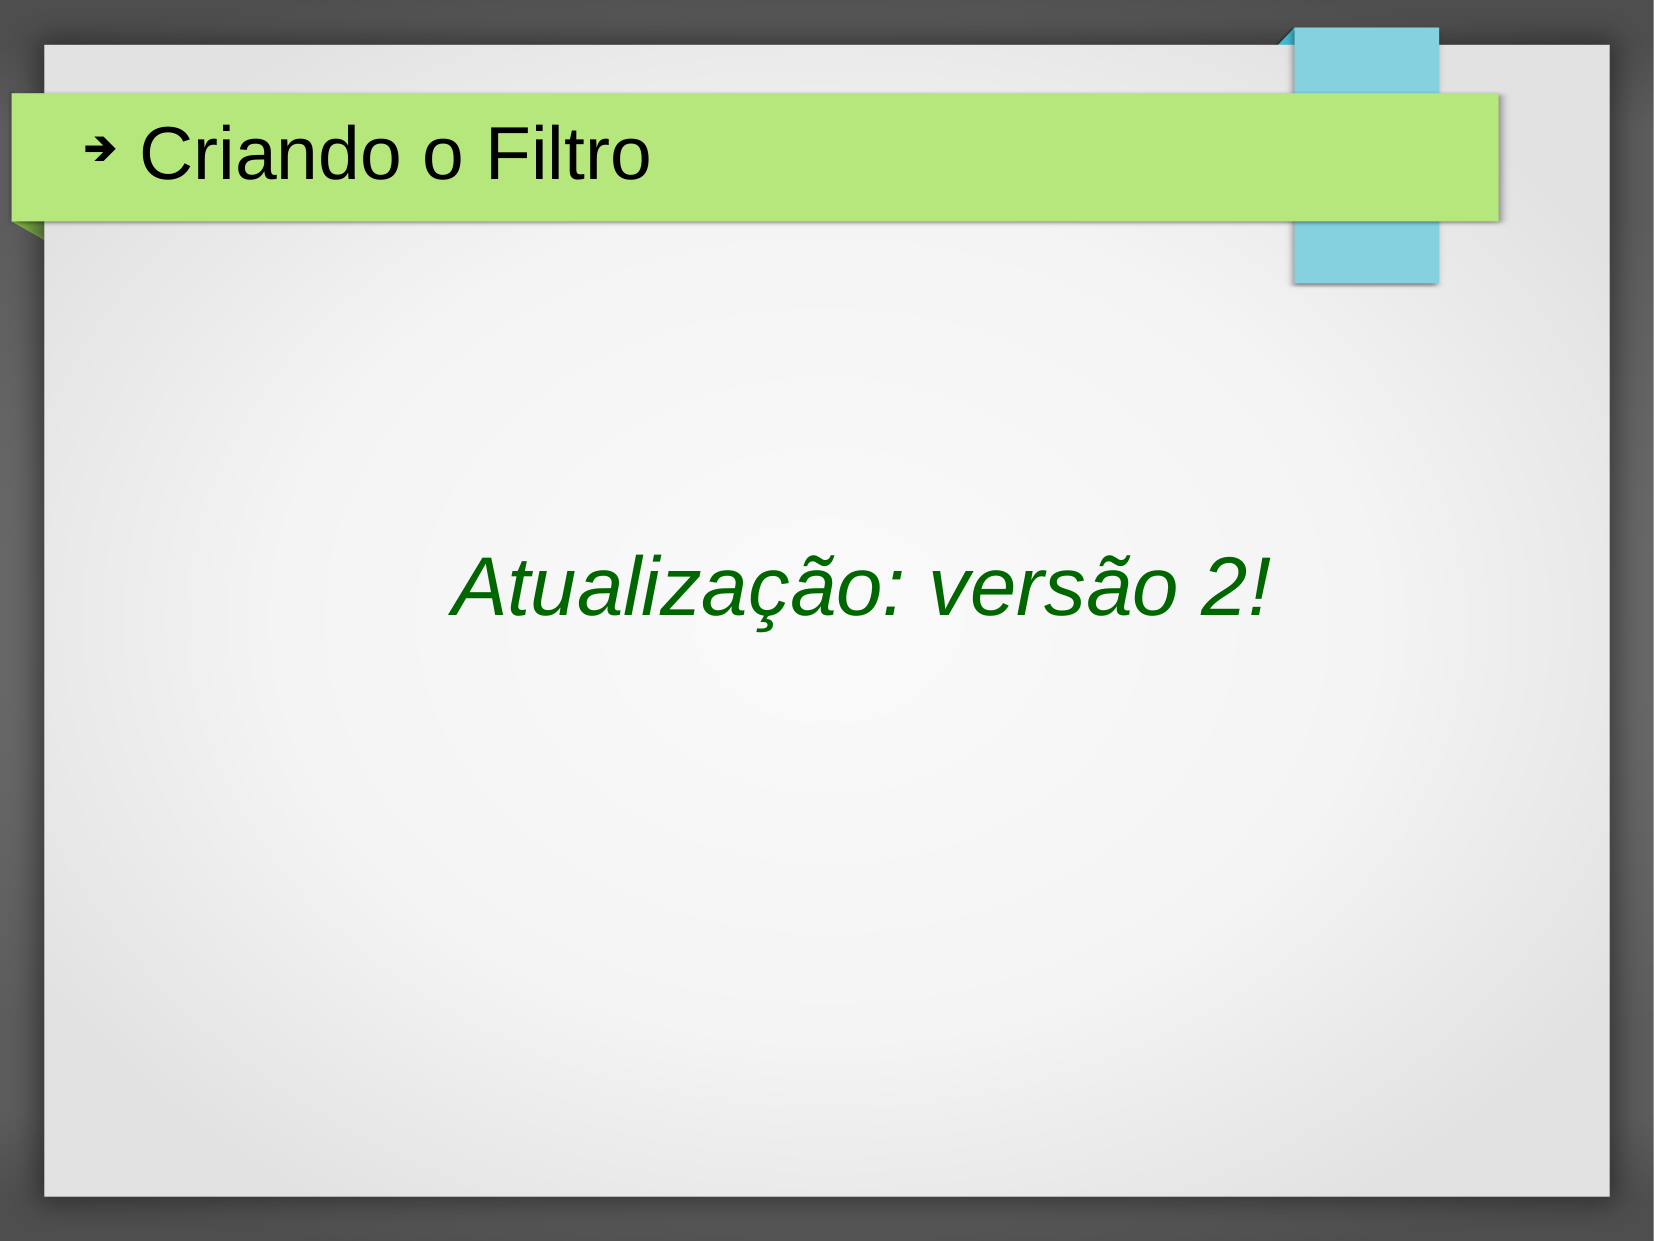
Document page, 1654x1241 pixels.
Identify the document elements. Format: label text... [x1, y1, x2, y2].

picture [0, 0, 1654, 1241]
list Atualização: versão 2! [82, 295, 1571, 1015]
title Criando o Filtro [82, 94, 1264, 213]
